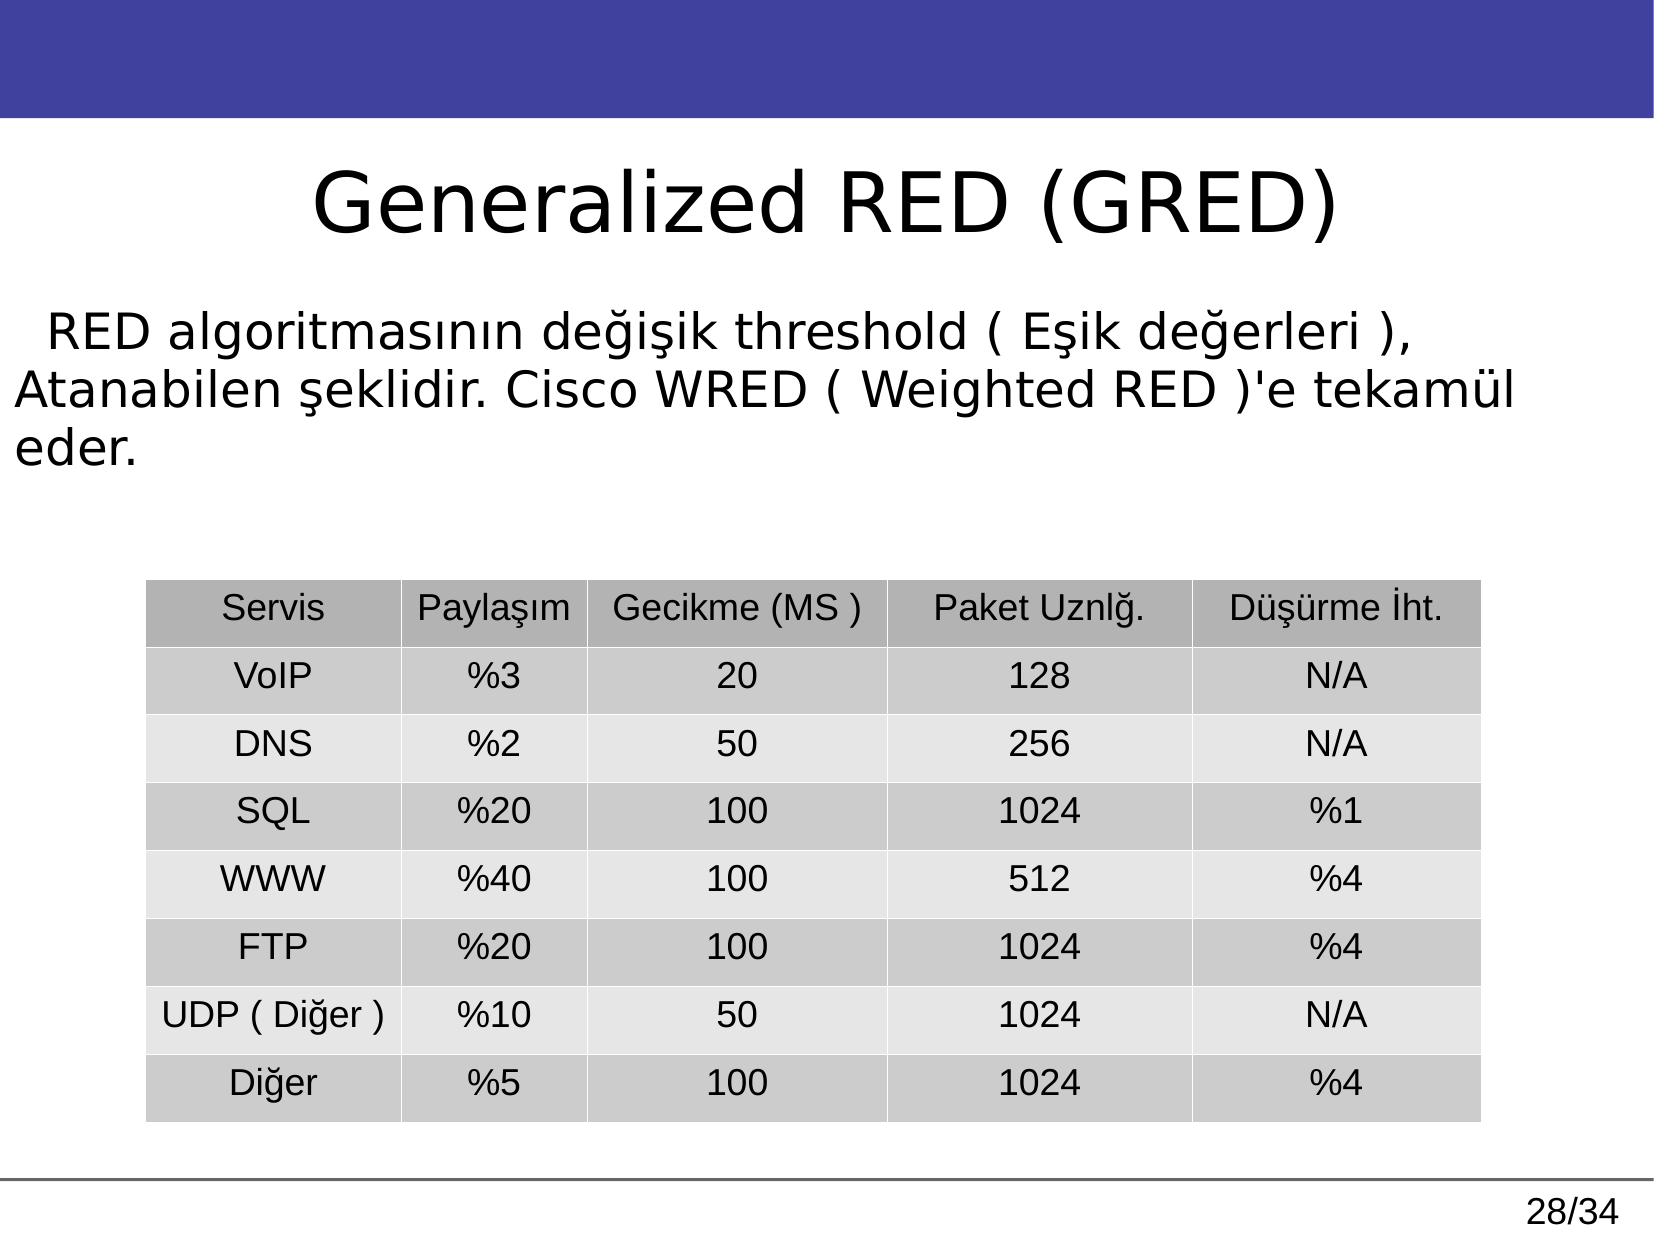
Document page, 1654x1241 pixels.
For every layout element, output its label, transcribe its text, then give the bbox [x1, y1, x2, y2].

table_header Gecikme (MS ) [588, 580, 887, 647]
text_box Generalized RED (GRED) [0, 147, 1654, 260]
table_cell %5 [402, 1055, 587, 1122]
table_cell VoIP [146, 648, 401, 714]
table_cell %10 [402, 987, 587, 1054]
table_cell 100 [588, 1055, 887, 1122]
table_cell %3 [402, 648, 587, 714]
table_cell 128 [888, 648, 1192, 714]
text_box RED algoritmasının değişik threshold ( Eşik değerleri ), Atanabilen şeklidir. Cisco WRED ( Weighted RED )'e tekamül eder. [0, 295, 1654, 485]
table_cell %4 [1193, 851, 1481, 918]
table_cell %20 [402, 919, 587, 986]
table_cell 100 [588, 851, 887, 918]
table_cell %20 [402, 783, 587, 850]
table_cell 1024 [888, 1055, 1192, 1122]
table_cell FTP [146, 919, 401, 986]
table_header Düşürme İht. [1193, 580, 1481, 647]
table_cell 100 [588, 919, 887, 986]
table_cell %40 [402, 851, 587, 918]
table_cell UDP ( Diğer ) [146, 987, 401, 1054]
table_cell N/A [1193, 715, 1481, 782]
table_cell 1024 [888, 783, 1192, 850]
table_cell 1024 [888, 919, 1192, 986]
table_cell %4 [1193, 1055, 1481, 1122]
table_cell DNS [146, 715, 401, 782]
table_cell SQL [146, 783, 401, 850]
table_cell %2 [402, 715, 587, 782]
table_cell Diğer [146, 1055, 401, 1122]
table_header Paket Uznlğ. [888, 580, 1192, 647]
table_cell N/A [1193, 987, 1481, 1054]
table_cell 1024 [888, 987, 1192, 1054]
table_cell 50 [588, 987, 887, 1054]
table_cell %1 [1193, 783, 1481, 850]
table_cell 100 [588, 783, 887, 850]
table_cell 512 [888, 851, 1192, 918]
text_box <number>/34 [1511, 1183, 1654, 1241]
table_cell 50 [588, 715, 887, 782]
table_cell %4 [1193, 919, 1481, 986]
table_header Paylaşım [402, 580, 587, 647]
table_cell 20 [588, 648, 887, 714]
table_header Servis [146, 580, 401, 647]
table_cell 256 [888, 715, 1192, 782]
table_cell WWW [146, 851, 401, 918]
table_cell N/A [1193, 648, 1481, 714]
